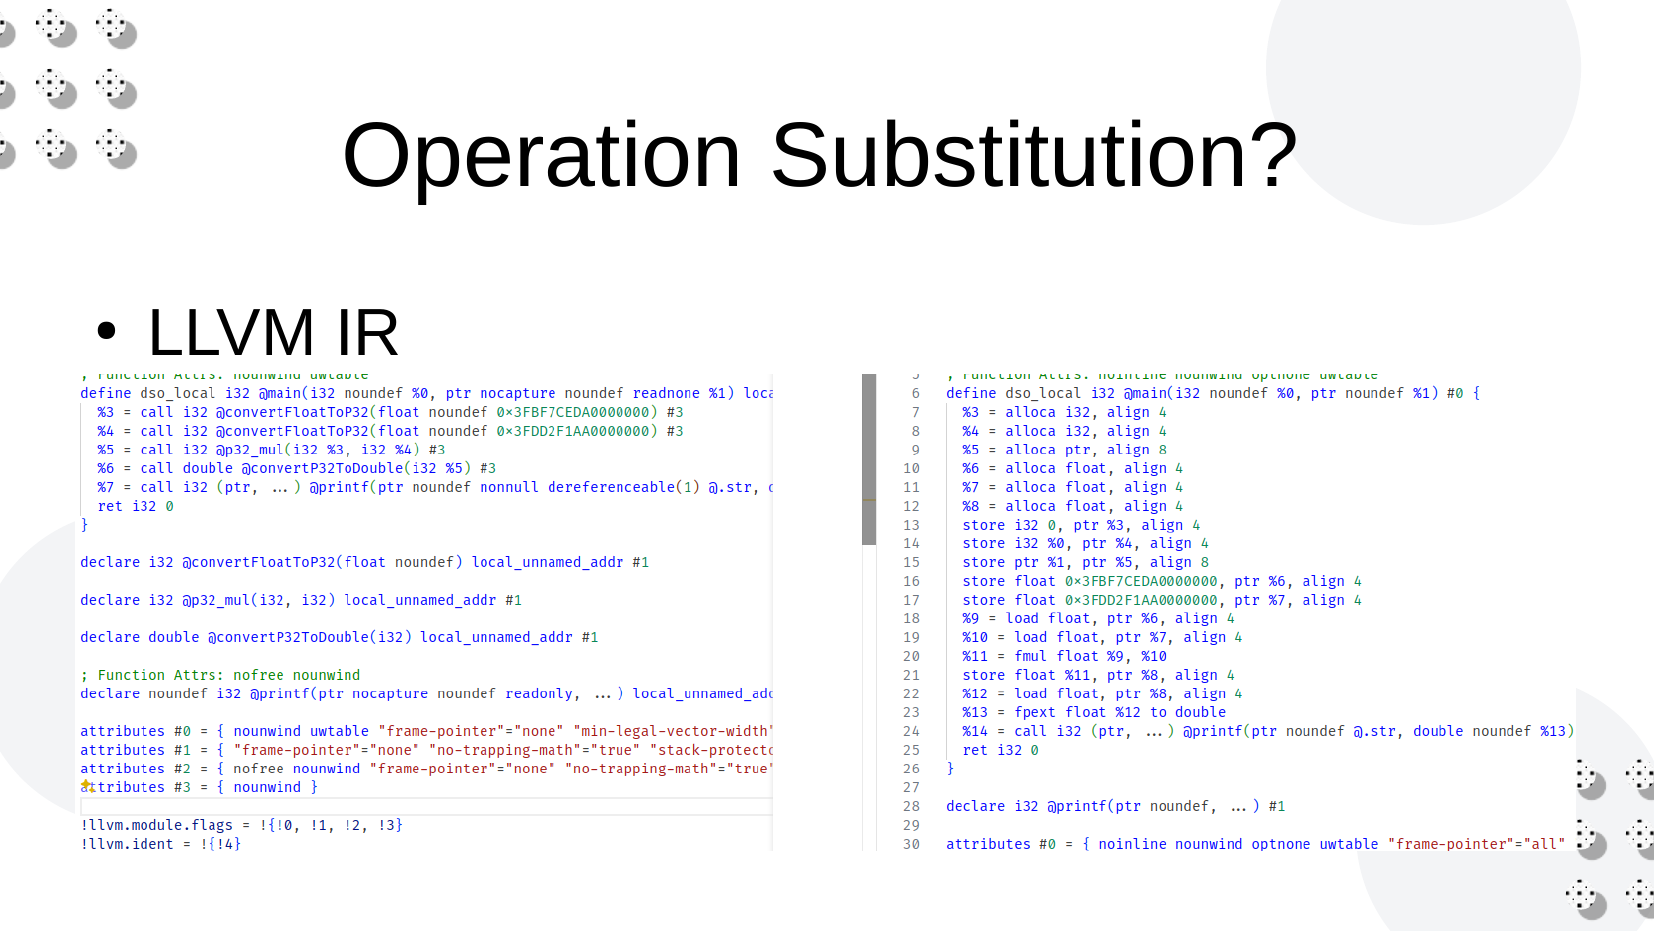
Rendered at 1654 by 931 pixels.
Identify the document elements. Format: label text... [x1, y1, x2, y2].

picture [0, 131, 7, 156]
picture [1625, 879, 1654, 910]
picture [35, 128, 67, 159]
picture [1625, 759, 1654, 790]
picture [1625, 819, 1654, 850]
title Operation Substitution? [76, 76, 1565, 233]
picture [1565, 879, 1596, 910]
list LLVM IR [76, 295, 1565, 374]
picture [95, 8, 126, 39]
picture [0, 71, 6, 96]
picture [0, 11, 6, 36]
picture [35, 68, 66, 99]
picture [98, 68, 124, 76]
picture [35, 8, 66, 39]
picture [75, 374, 1596, 851]
